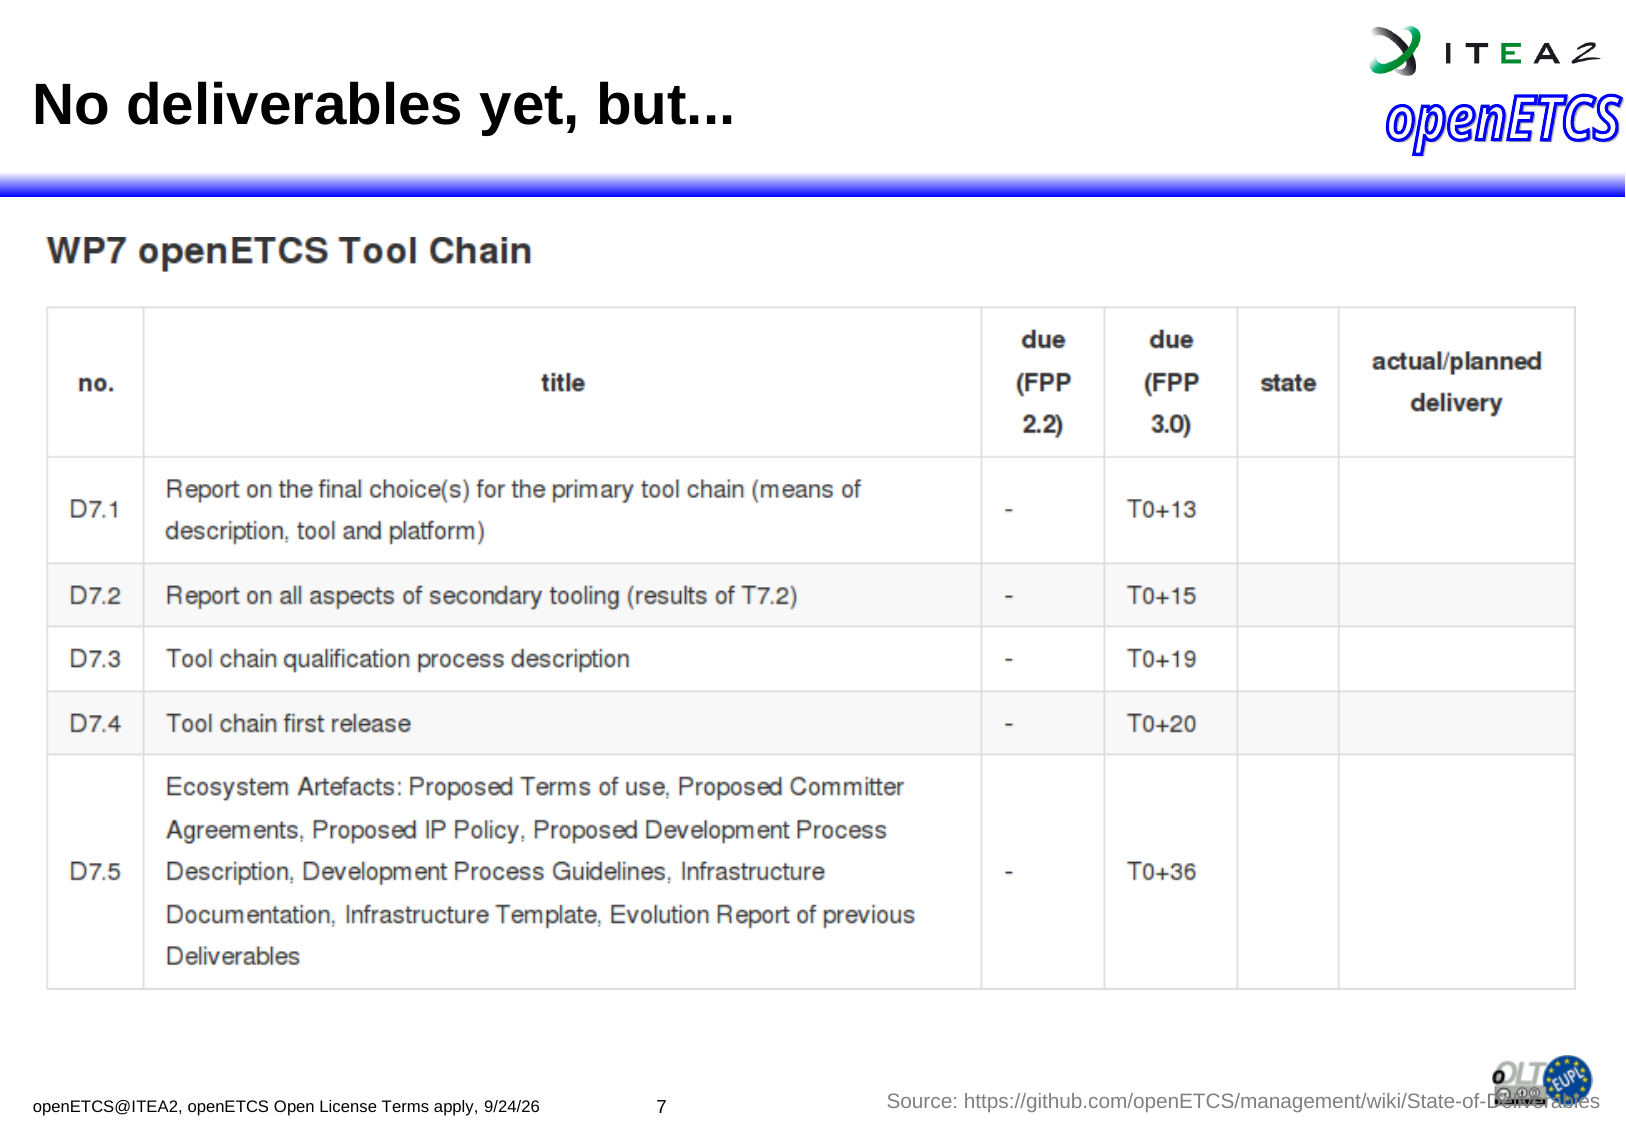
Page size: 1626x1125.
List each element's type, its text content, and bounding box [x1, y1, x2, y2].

picture [1348, 26, 1626, 76]
picture [1492, 1055, 1593, 1080]
title No deliverables yet, but... [32, 66, 1356, 173]
picture [45, 237, 1576, 990]
text_box Source: https://github.com/openETCS/management/wiki/State-of-Deliverables [690, 1080, 1616, 1120]
